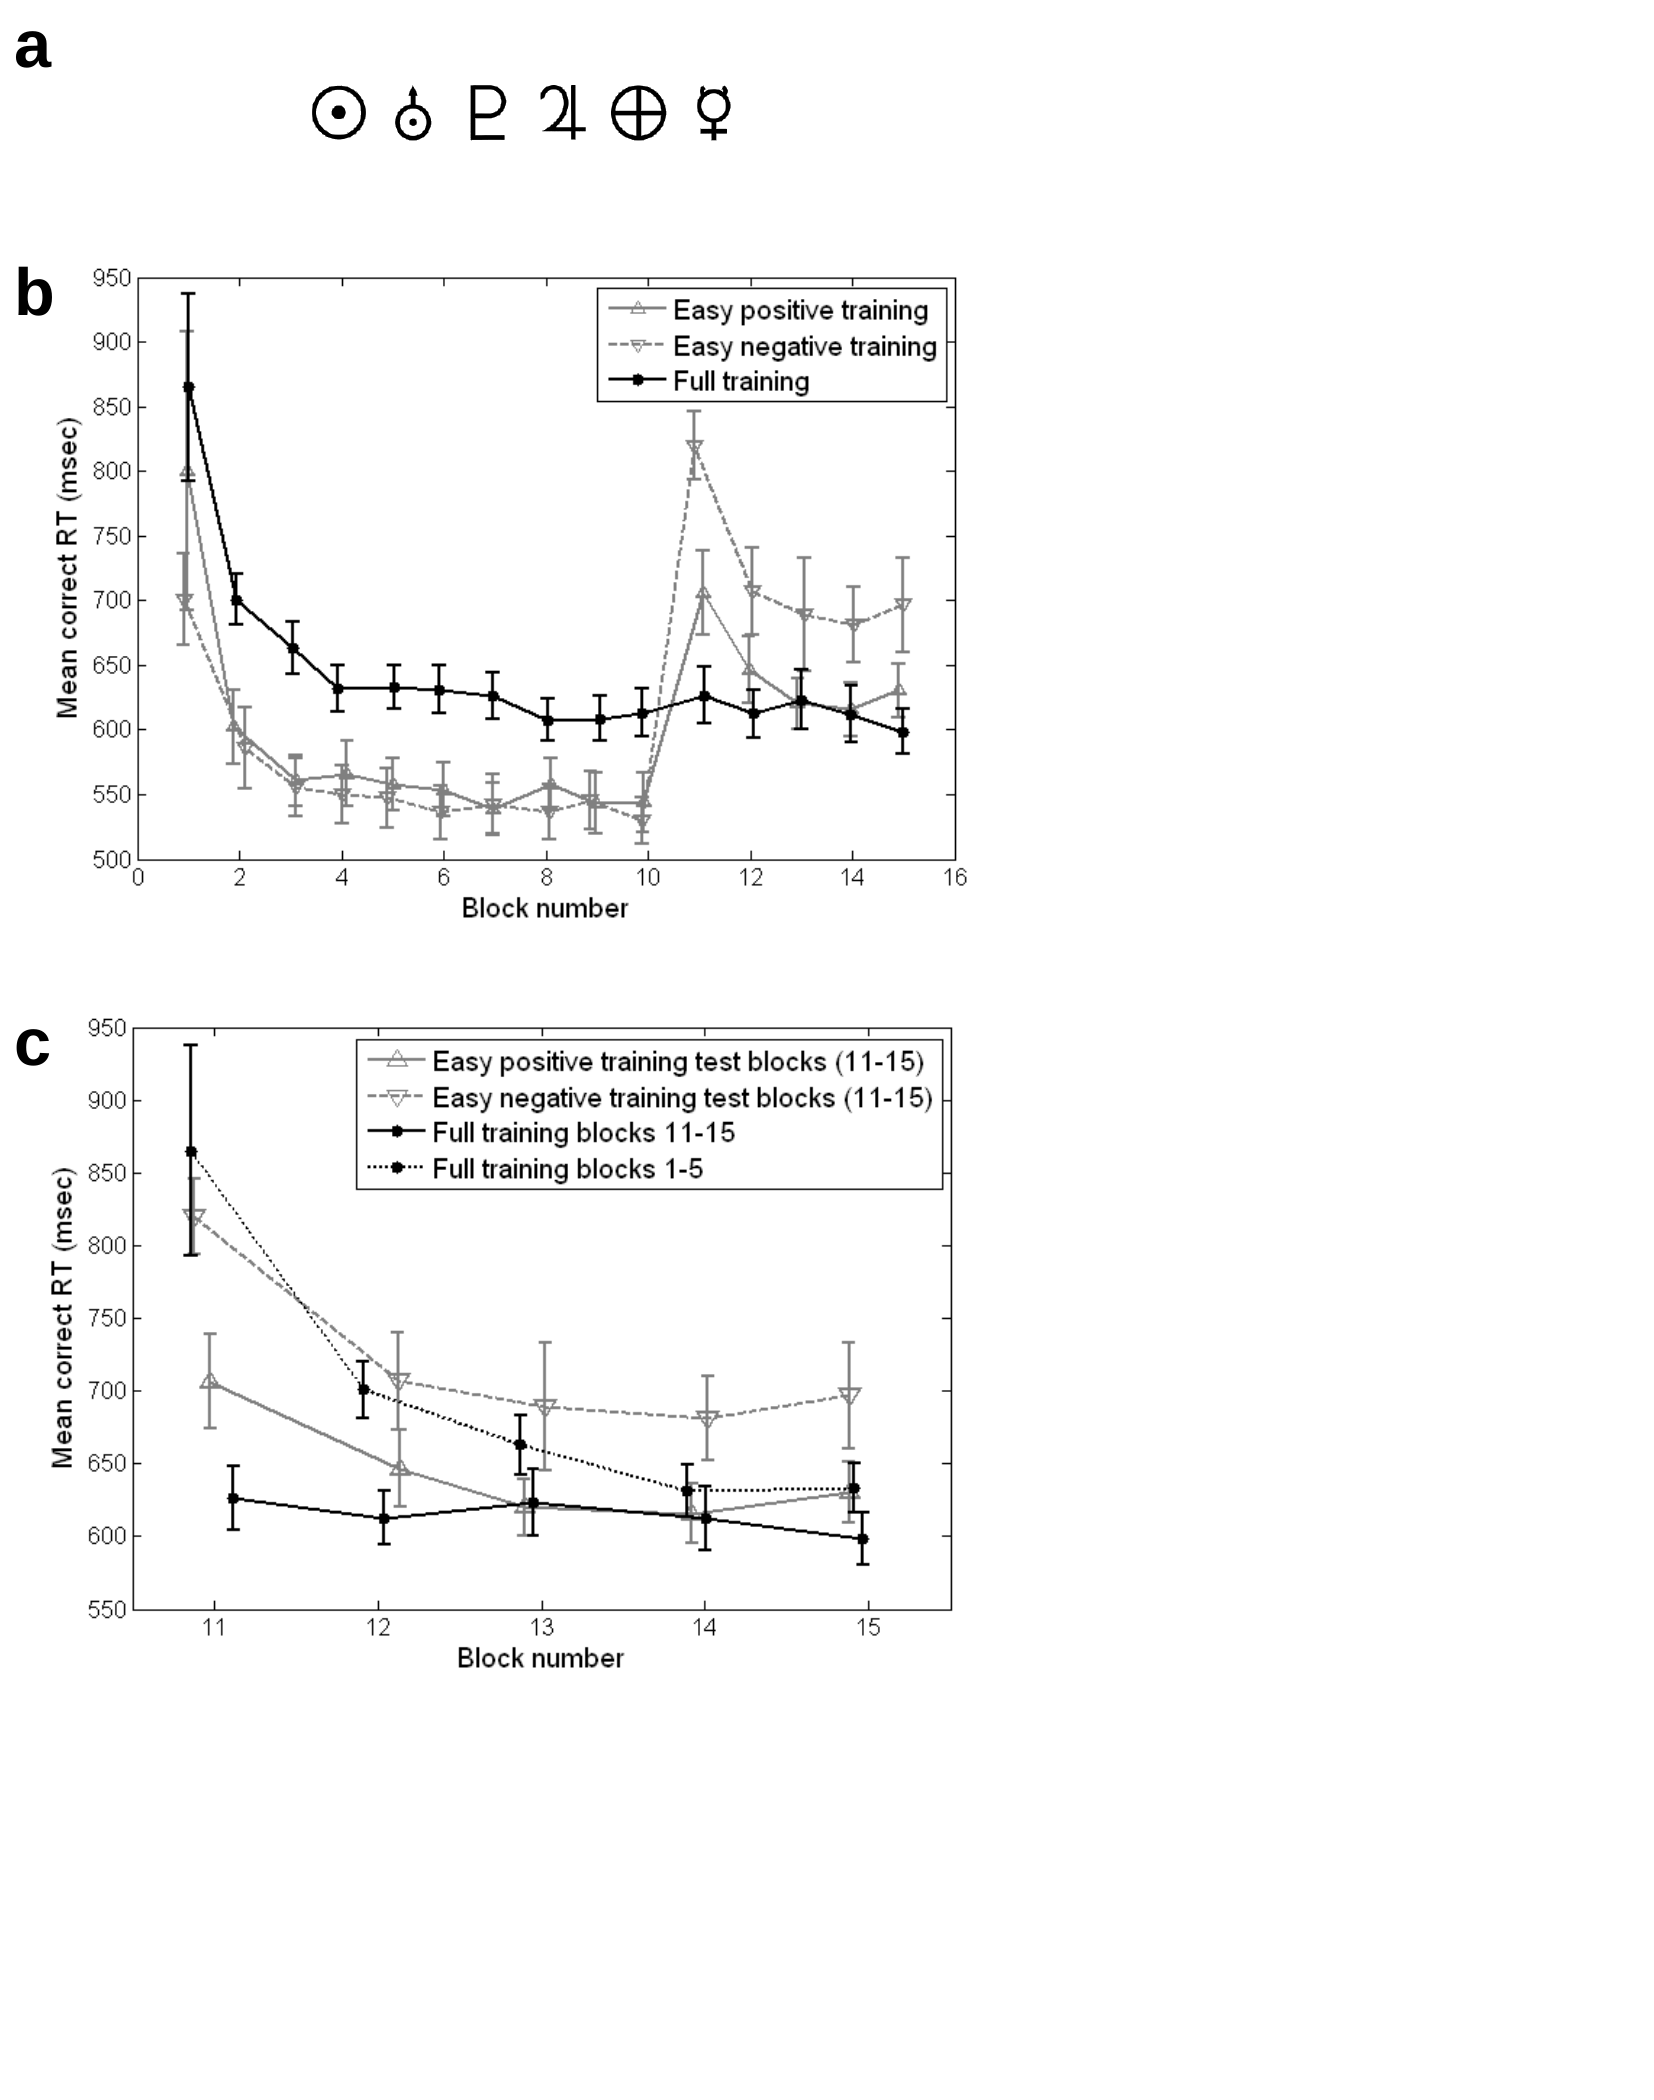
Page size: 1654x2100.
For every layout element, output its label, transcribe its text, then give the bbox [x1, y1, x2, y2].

text_box a [0, 0, 67, 90]
picture [0, 224, 1055, 938]
picture [0, 974, 1051, 1688]
picture [300, 74, 751, 150]
text_box b [0, 247, 71, 338]
text_box c [0, 997, 67, 1088]
